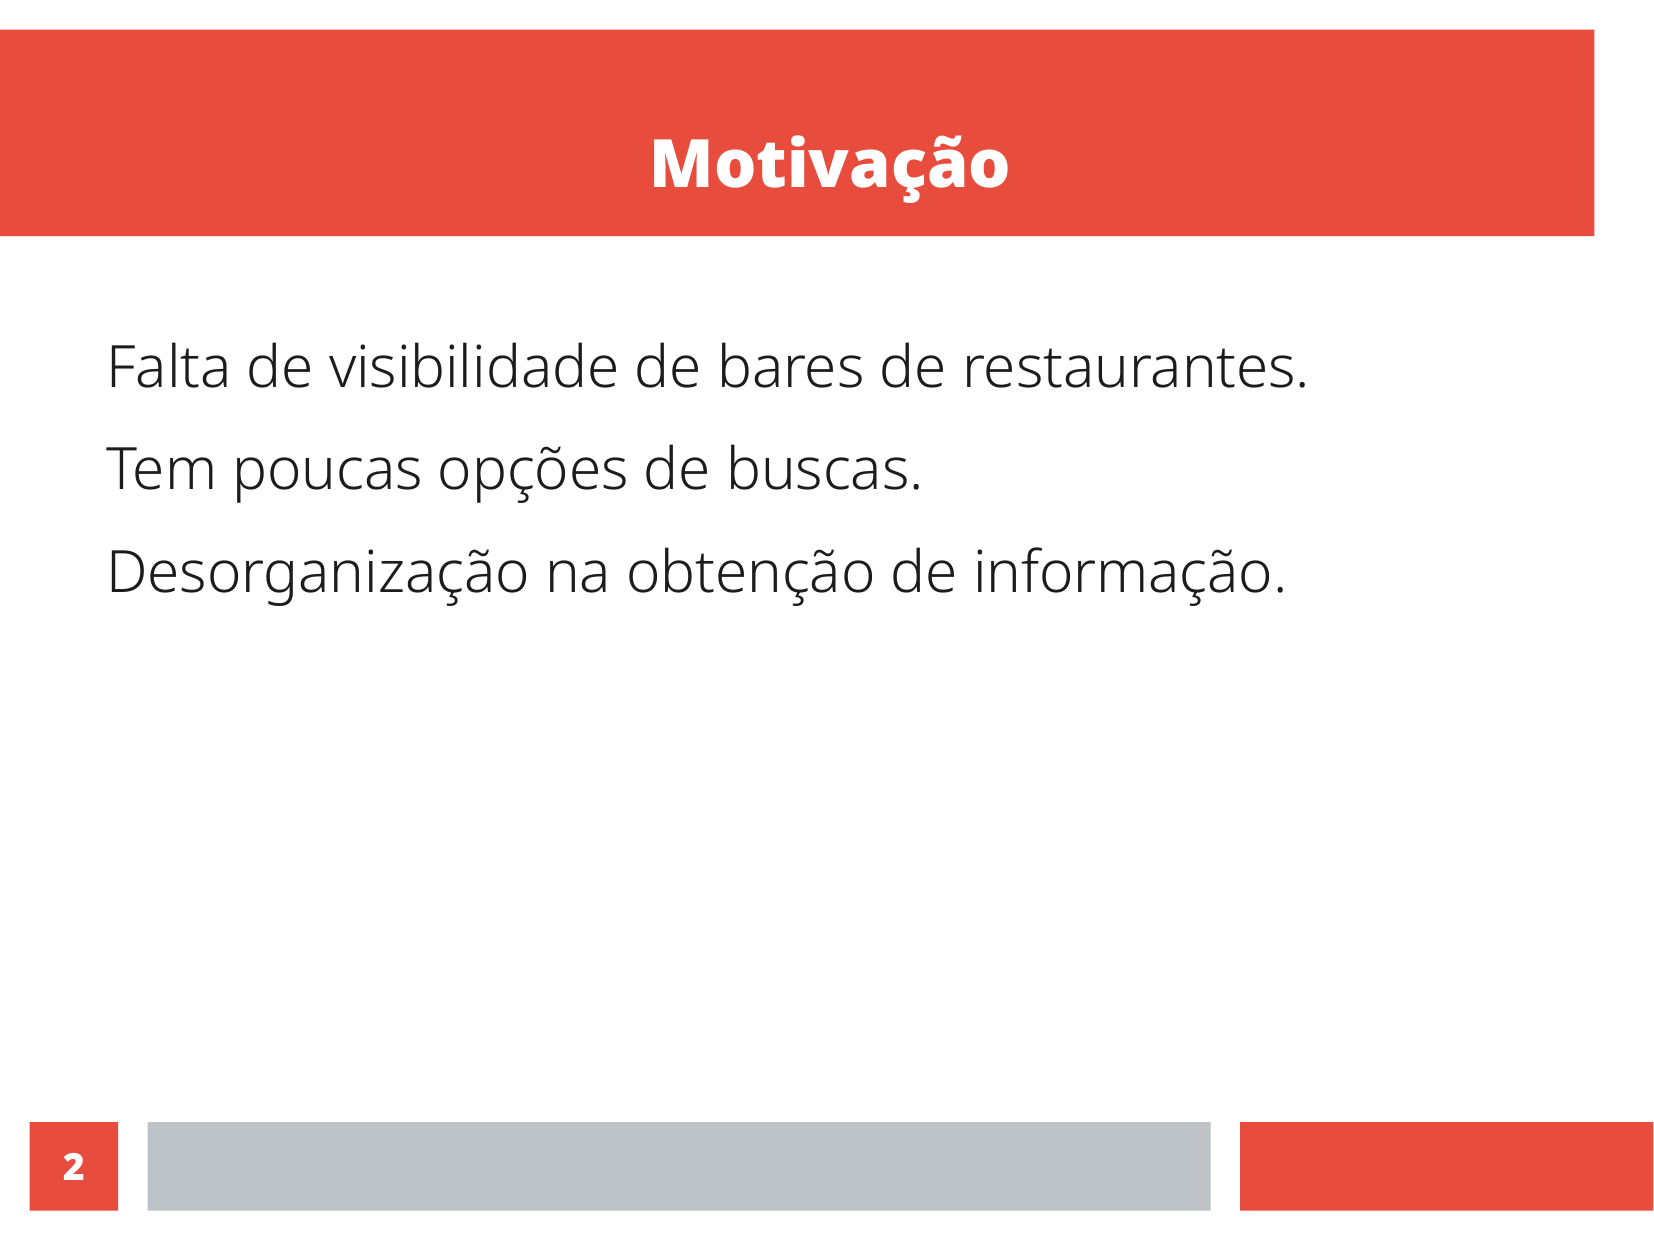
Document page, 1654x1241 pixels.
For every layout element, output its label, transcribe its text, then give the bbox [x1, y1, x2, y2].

list Falta de visibilidade de bares de restaurantes. Tem poucas opções de buscas. Desorganização na obtenção de informação. [59, 324, 1565, 1093]
title Motivação [59, 59, 1595, 207]
